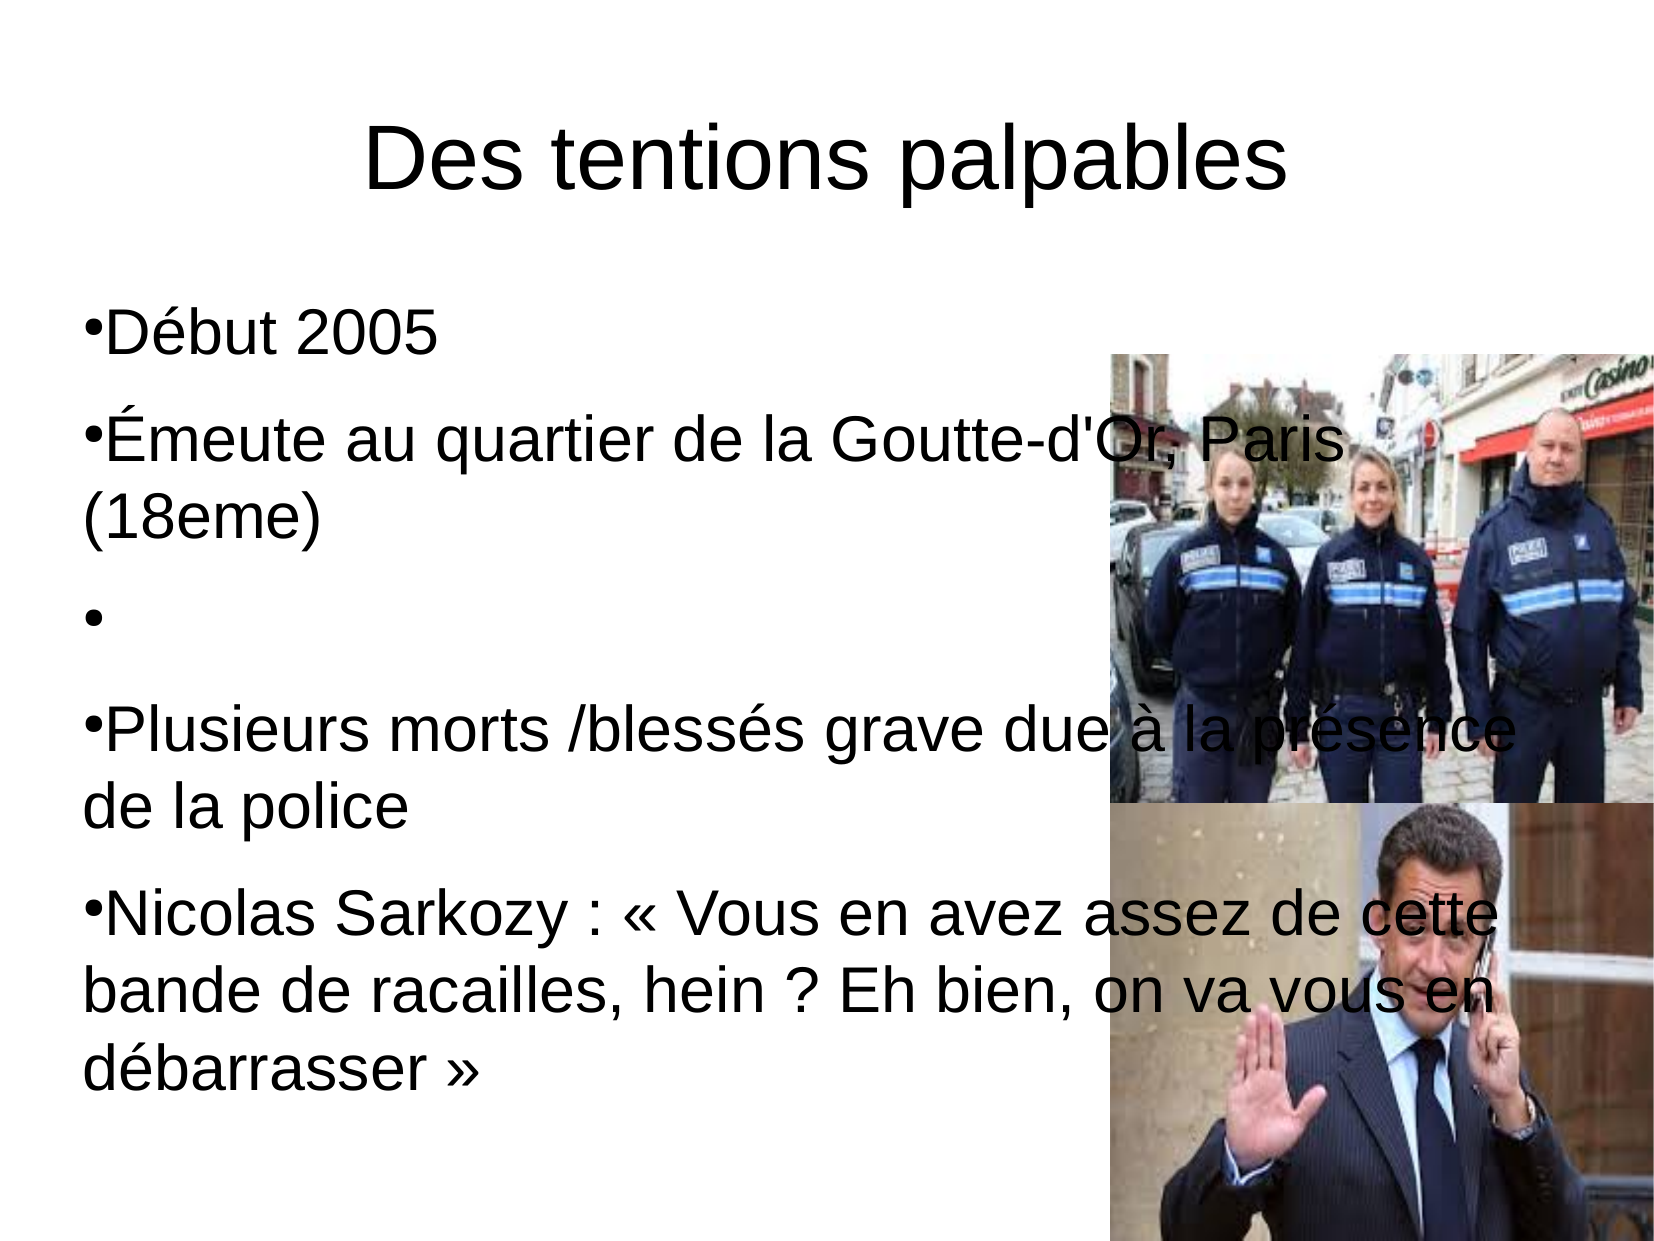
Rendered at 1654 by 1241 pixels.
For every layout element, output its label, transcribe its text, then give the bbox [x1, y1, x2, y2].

title Des tentions palpables [82, 49, 1571, 257]
picture [1110, 354, 1654, 1241]
list Début 2005 Émeute au quartier de la Goutte-d'Or, Paris (18eme) Plusieurs morts /blessés grave due à la présence de la police Nicolas Sarkozy : « Vous en avez assez de cette bande de racailles, hein ? Eh bien, on va vous en débarrasser » [82, 290, 1571, 1109]
